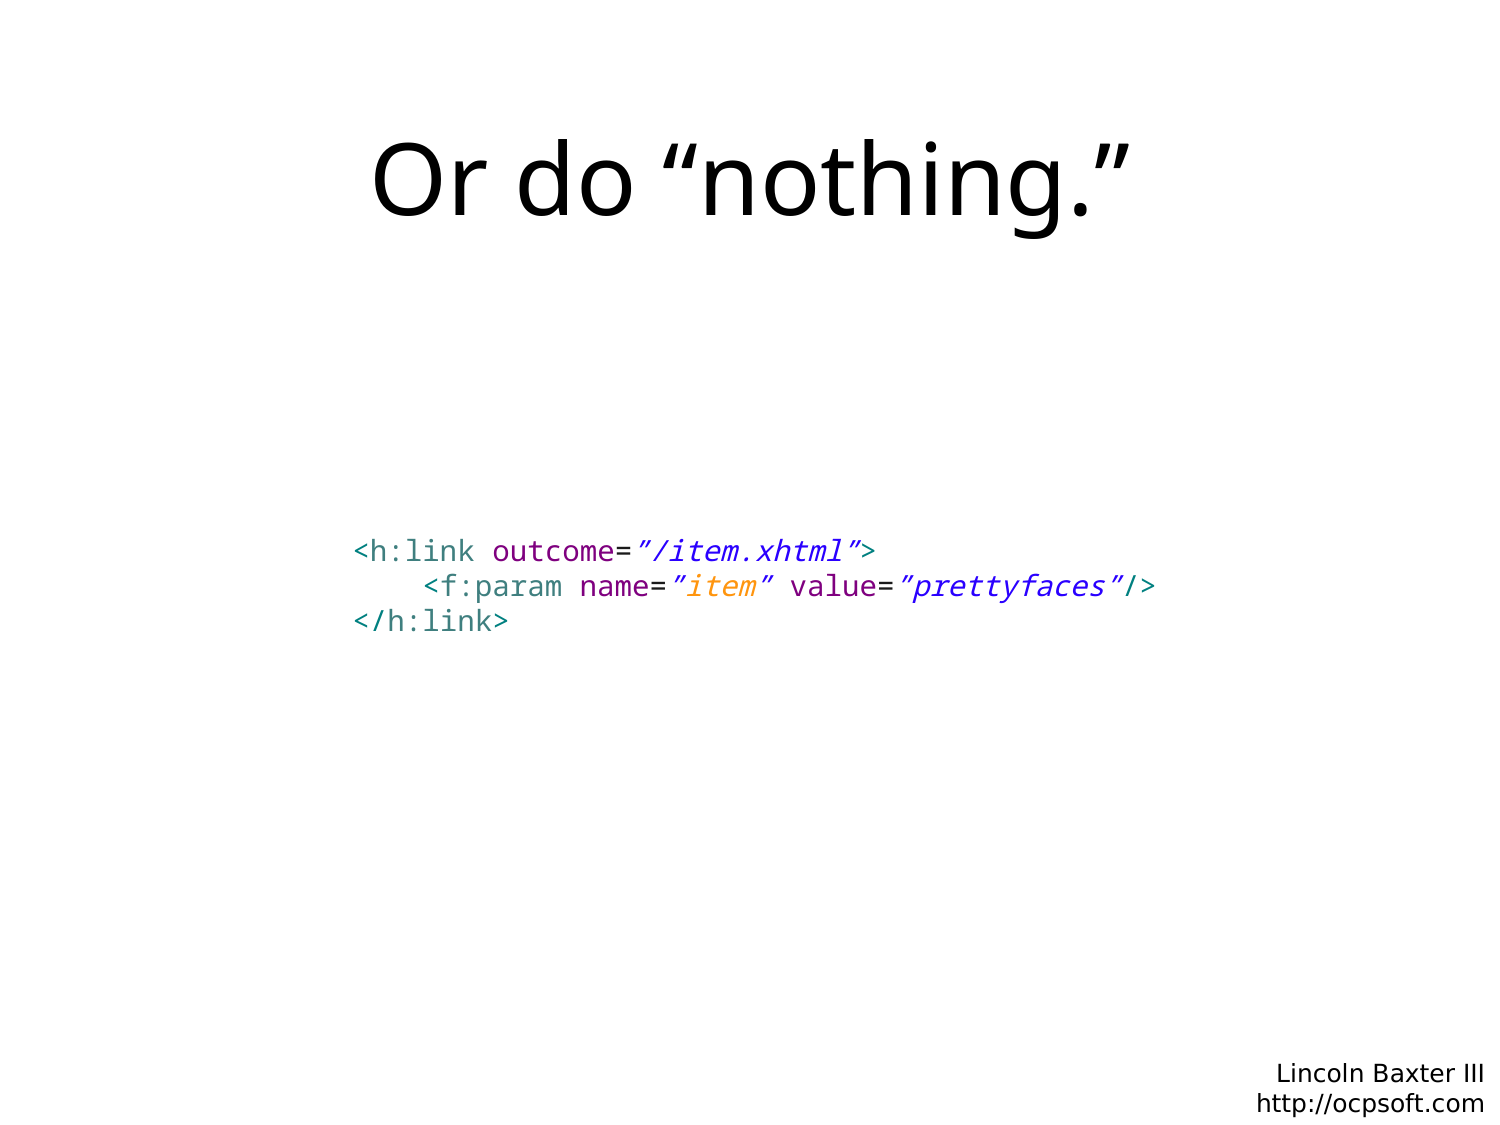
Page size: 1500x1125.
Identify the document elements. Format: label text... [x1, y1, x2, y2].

title Or do “nothing.” [75, 104, 1425, 246]
text_box <h:link outcome=”/item.xhtml”> <f:param name=”item” value=”prettyfaces”/> </h:link> [337, 525, 1193, 645]
